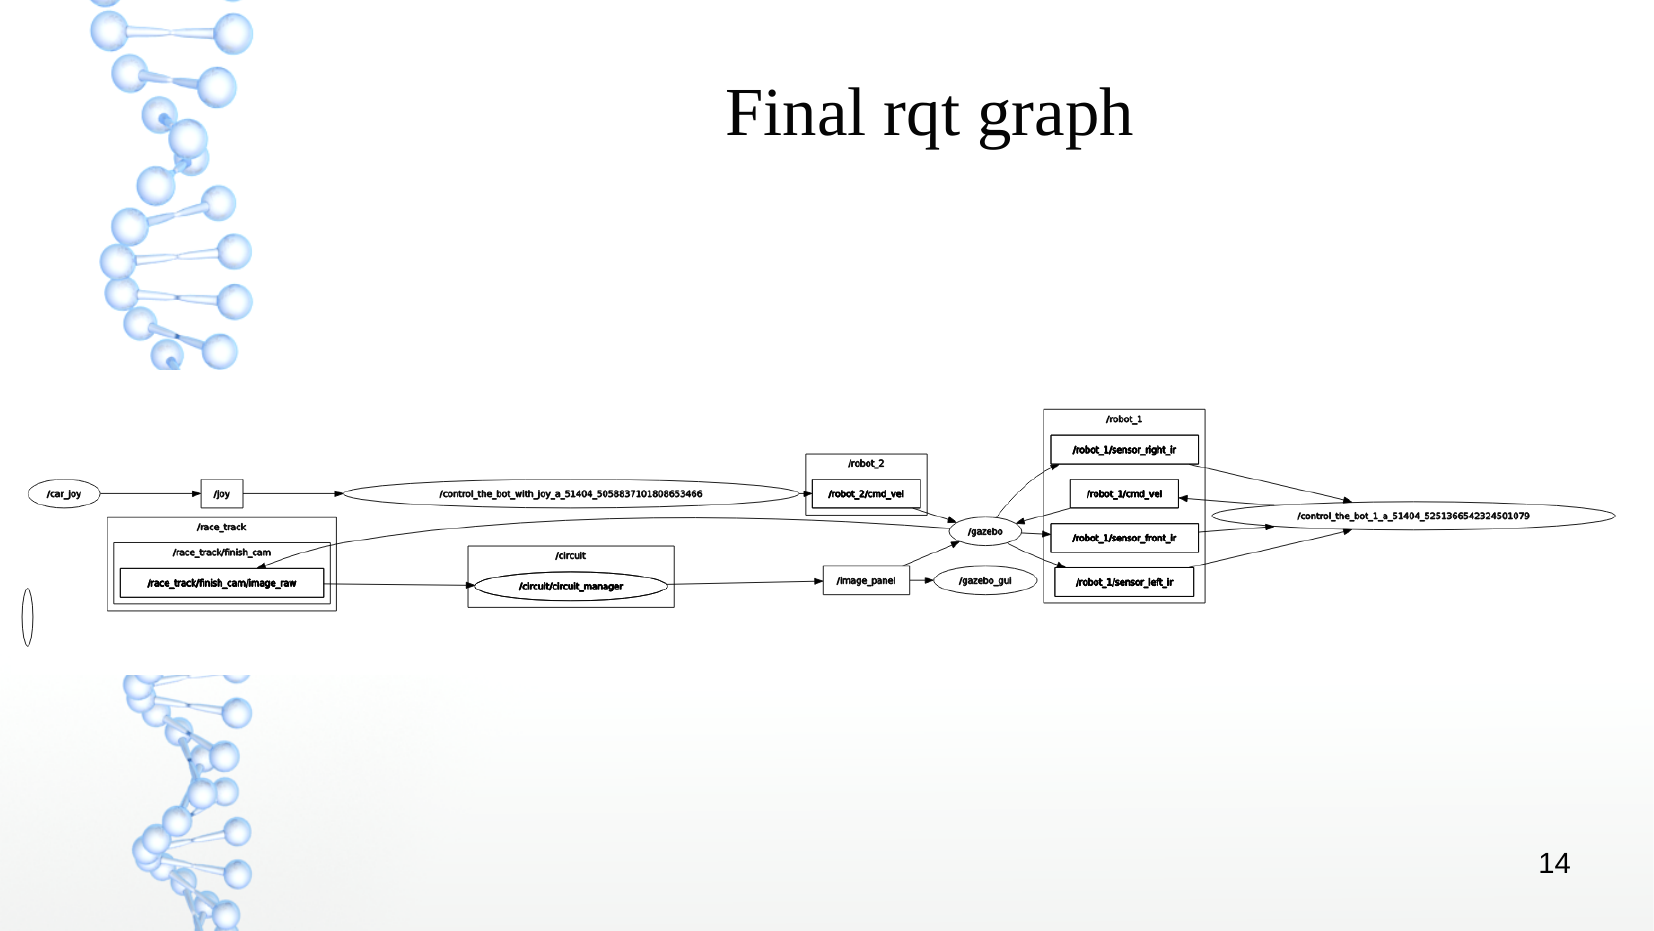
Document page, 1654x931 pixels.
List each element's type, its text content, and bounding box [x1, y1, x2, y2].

picture [0, 0, 1654, 931]
title Final rqt graph [265, 35, 1595, 189]
